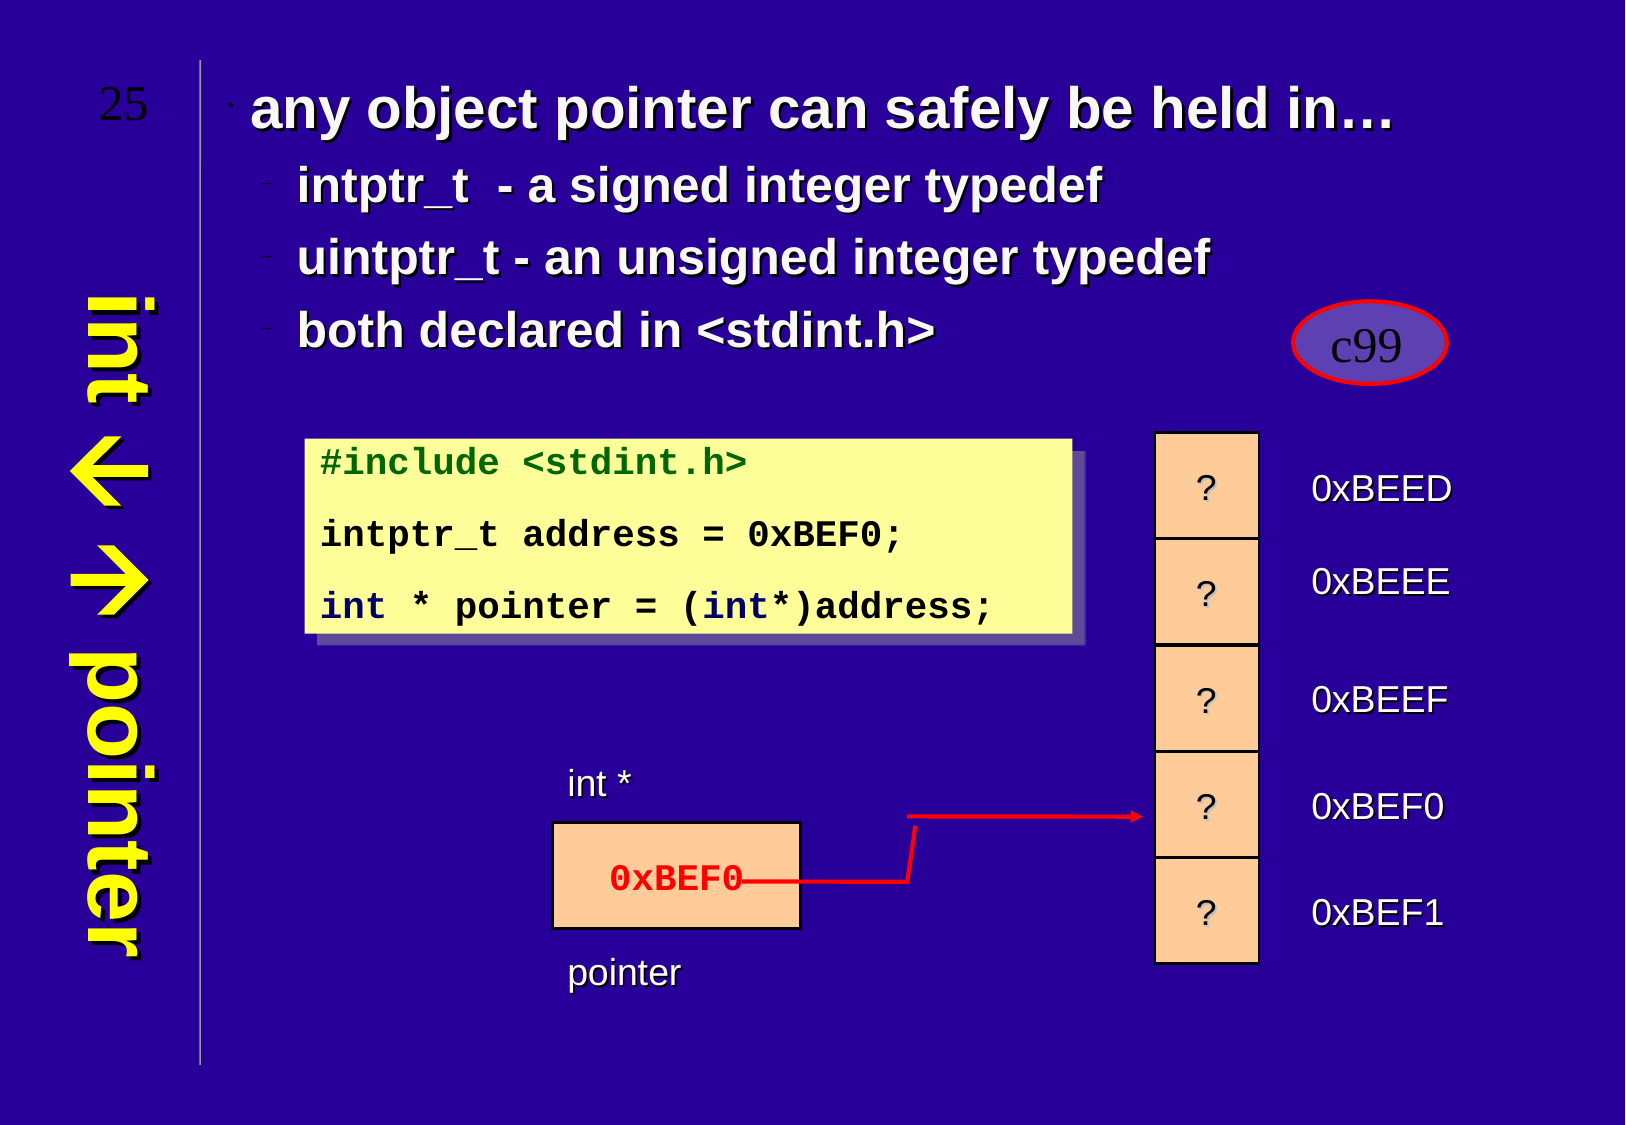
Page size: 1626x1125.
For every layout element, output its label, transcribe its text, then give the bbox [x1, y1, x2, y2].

text_box 0xBEF0 [728, 869, 736, 886]
text_box 0xBEF0 [1296, 773, 1569, 835]
text_box int * [552, 751, 825, 812]
text_box ? [1154, 432, 1259, 538]
list any object pointer can safely be held in… intptr_t - a signed integer typedef uintptr_t - an unsigned integer typedef both declared in <stdint.h> [212, 62, 1550, 1063]
text_box 0xBEF0 [552, 822, 801, 929]
text_box ? [1154, 751, 1259, 857]
text_box 0xBEEE [1296, 549, 1569, 611]
text_box #include <stdint.h> intptr_t address = 0xBEF0; int * pointer = (int*)address; [304, 438, 1073, 634]
text_box ? [1154, 538, 1259, 645]
text_box ? [1154, 645, 1259, 751]
text_box 0xBEEF [1296, 667, 1569, 729]
text_box pointer [552, 940, 825, 1002]
text_box 0xBEF1 [1296, 880, 1569, 941]
text_box 0xBEED [1296, 456, 1569, 517]
text_box c99 [1293, 301, 1447, 384]
title int   pointer [50, 187, 188, 1063]
text_box ? [1154, 857, 1259, 964]
